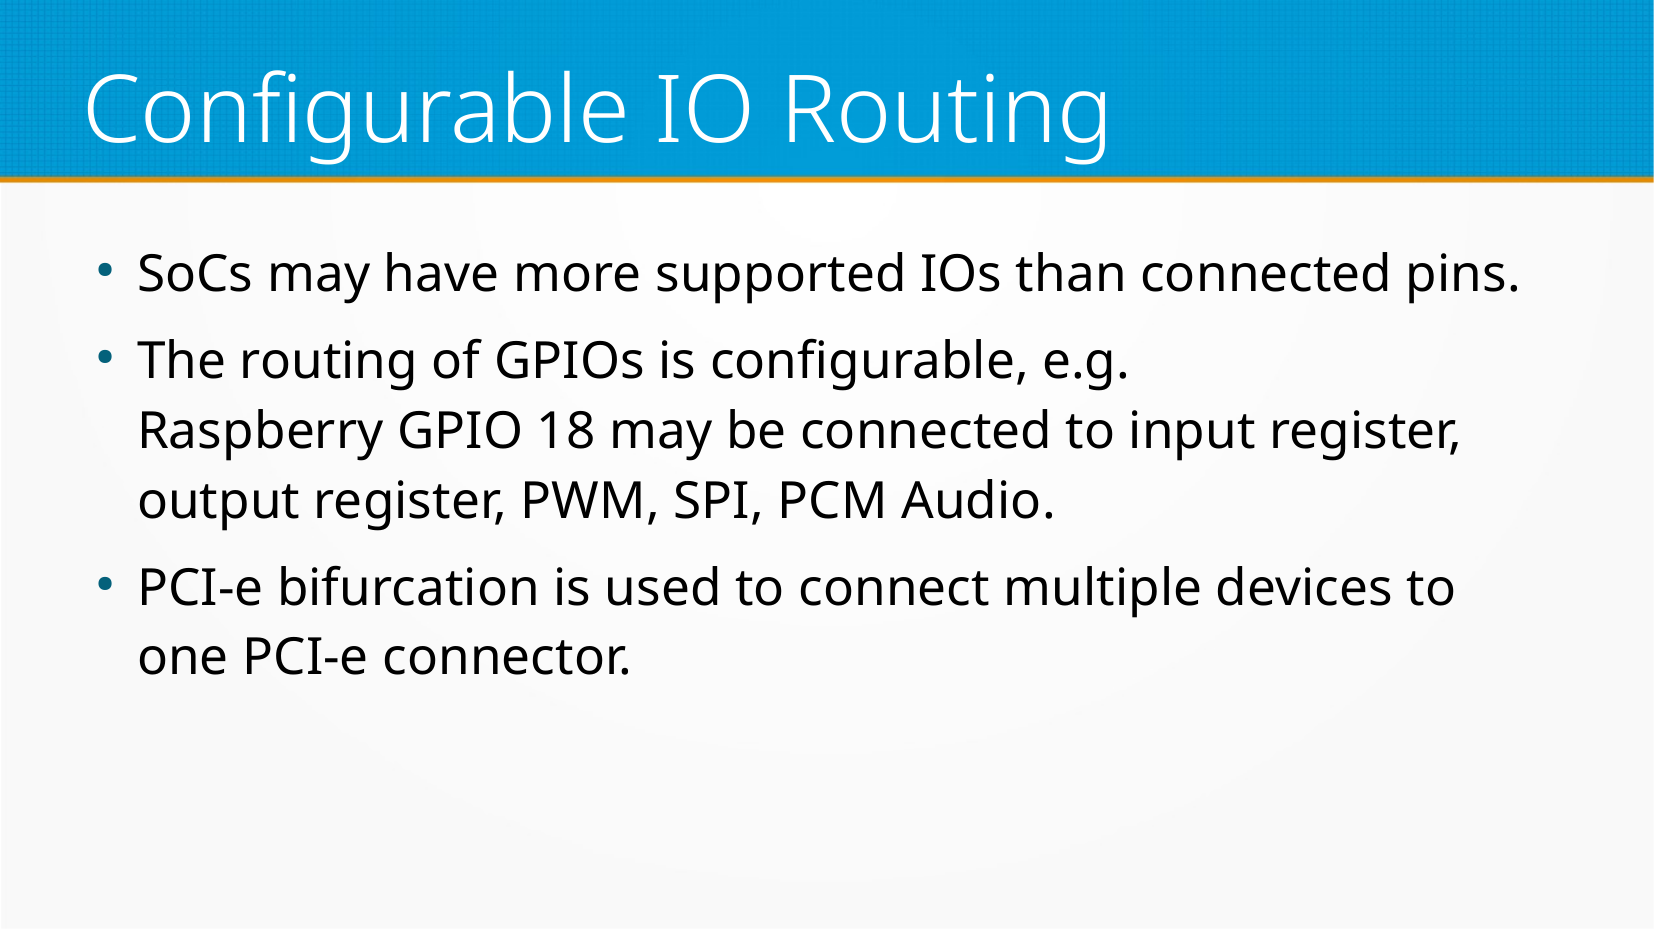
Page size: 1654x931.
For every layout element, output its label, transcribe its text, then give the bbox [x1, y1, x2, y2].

picture [0, 175, 1654, 931]
list SoCs may have more supported IOs than connected pins. The routing of GPIOs is configurable, e.g. Raspberry GPIO 18 may be connected to input register, output register, PWM, SPI, PCM Audio. PCI-e bifurcation is used to connect multiple devices to one PCI-e connector. [82, 236, 1563, 811]
title Configurable IO Routing [82, 14, 1571, 171]
